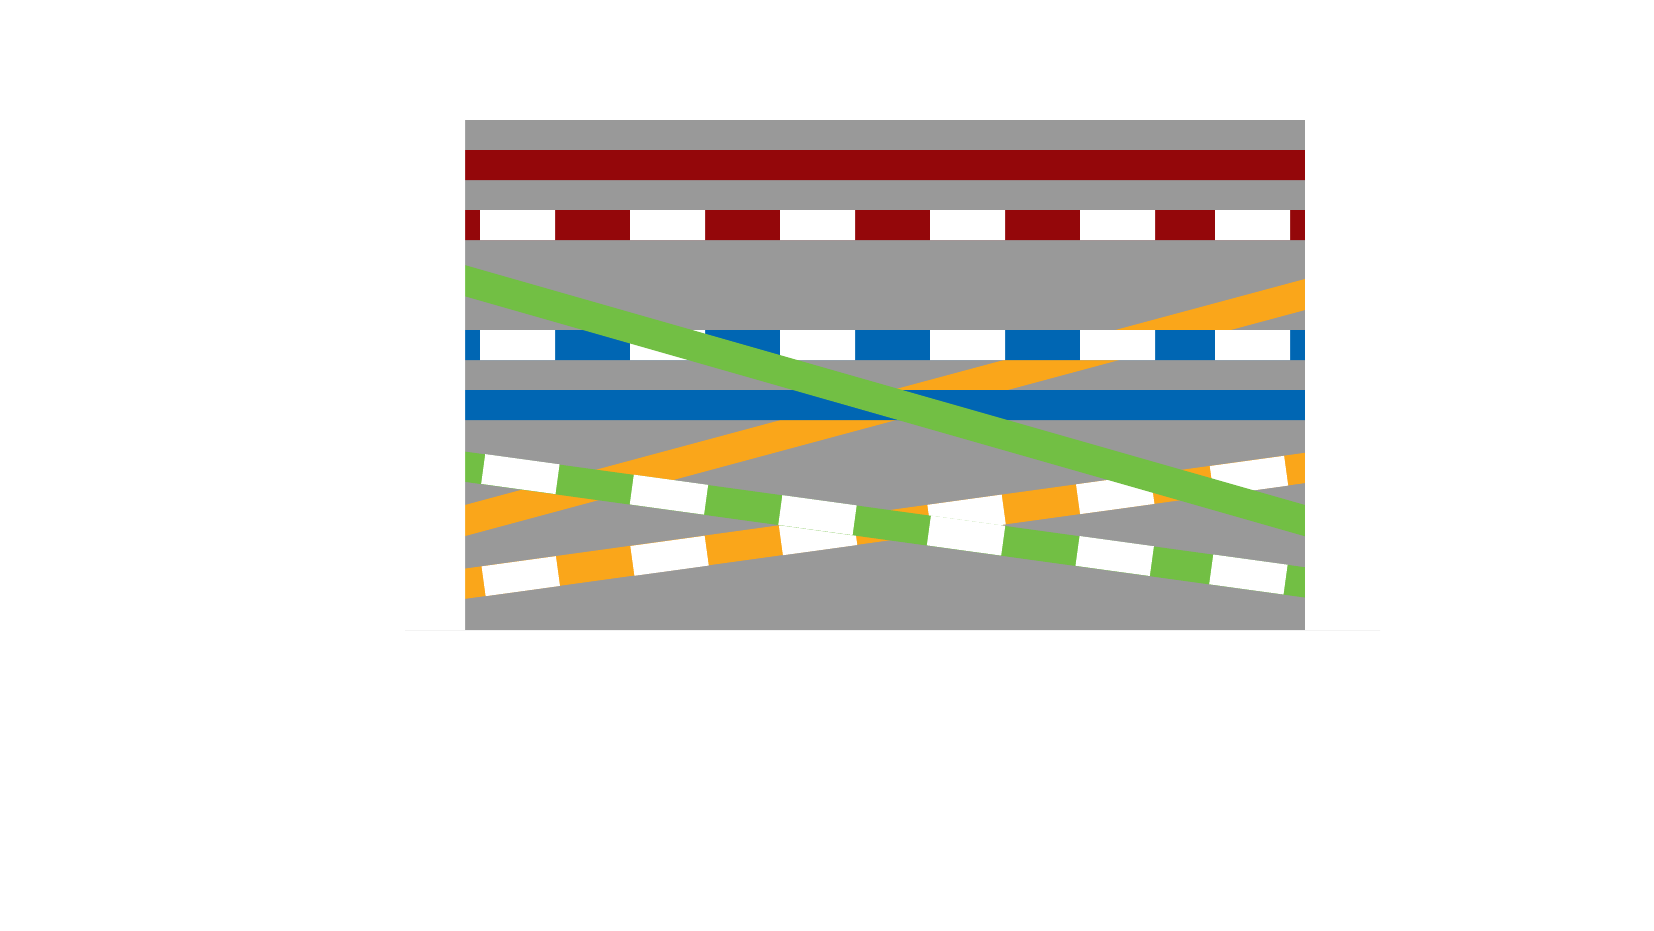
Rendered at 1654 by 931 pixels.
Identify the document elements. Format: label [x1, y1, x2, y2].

text_box [270, 105, 1501, 631]
